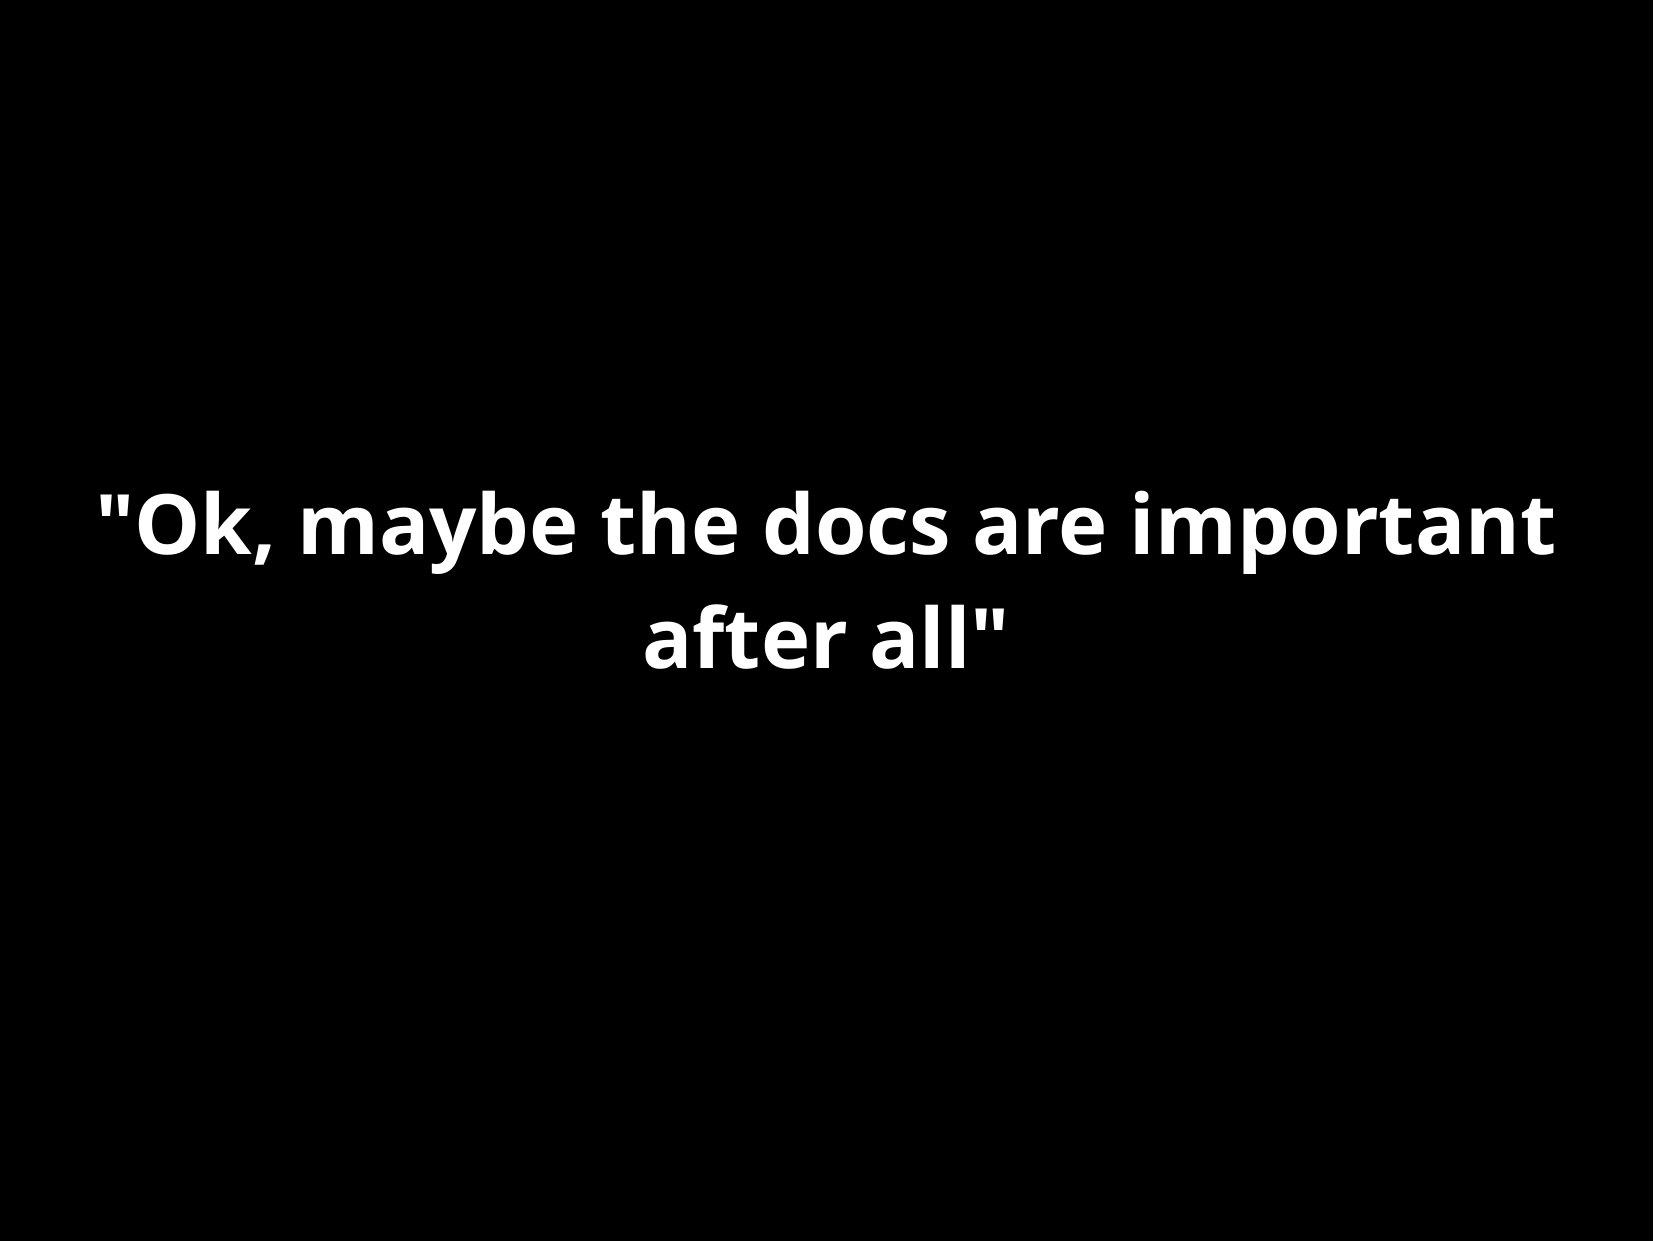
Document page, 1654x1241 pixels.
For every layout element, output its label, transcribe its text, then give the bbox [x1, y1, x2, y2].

subtitle "Ok, maybe the docs are important after all" [82, 49, 1571, 1109]
